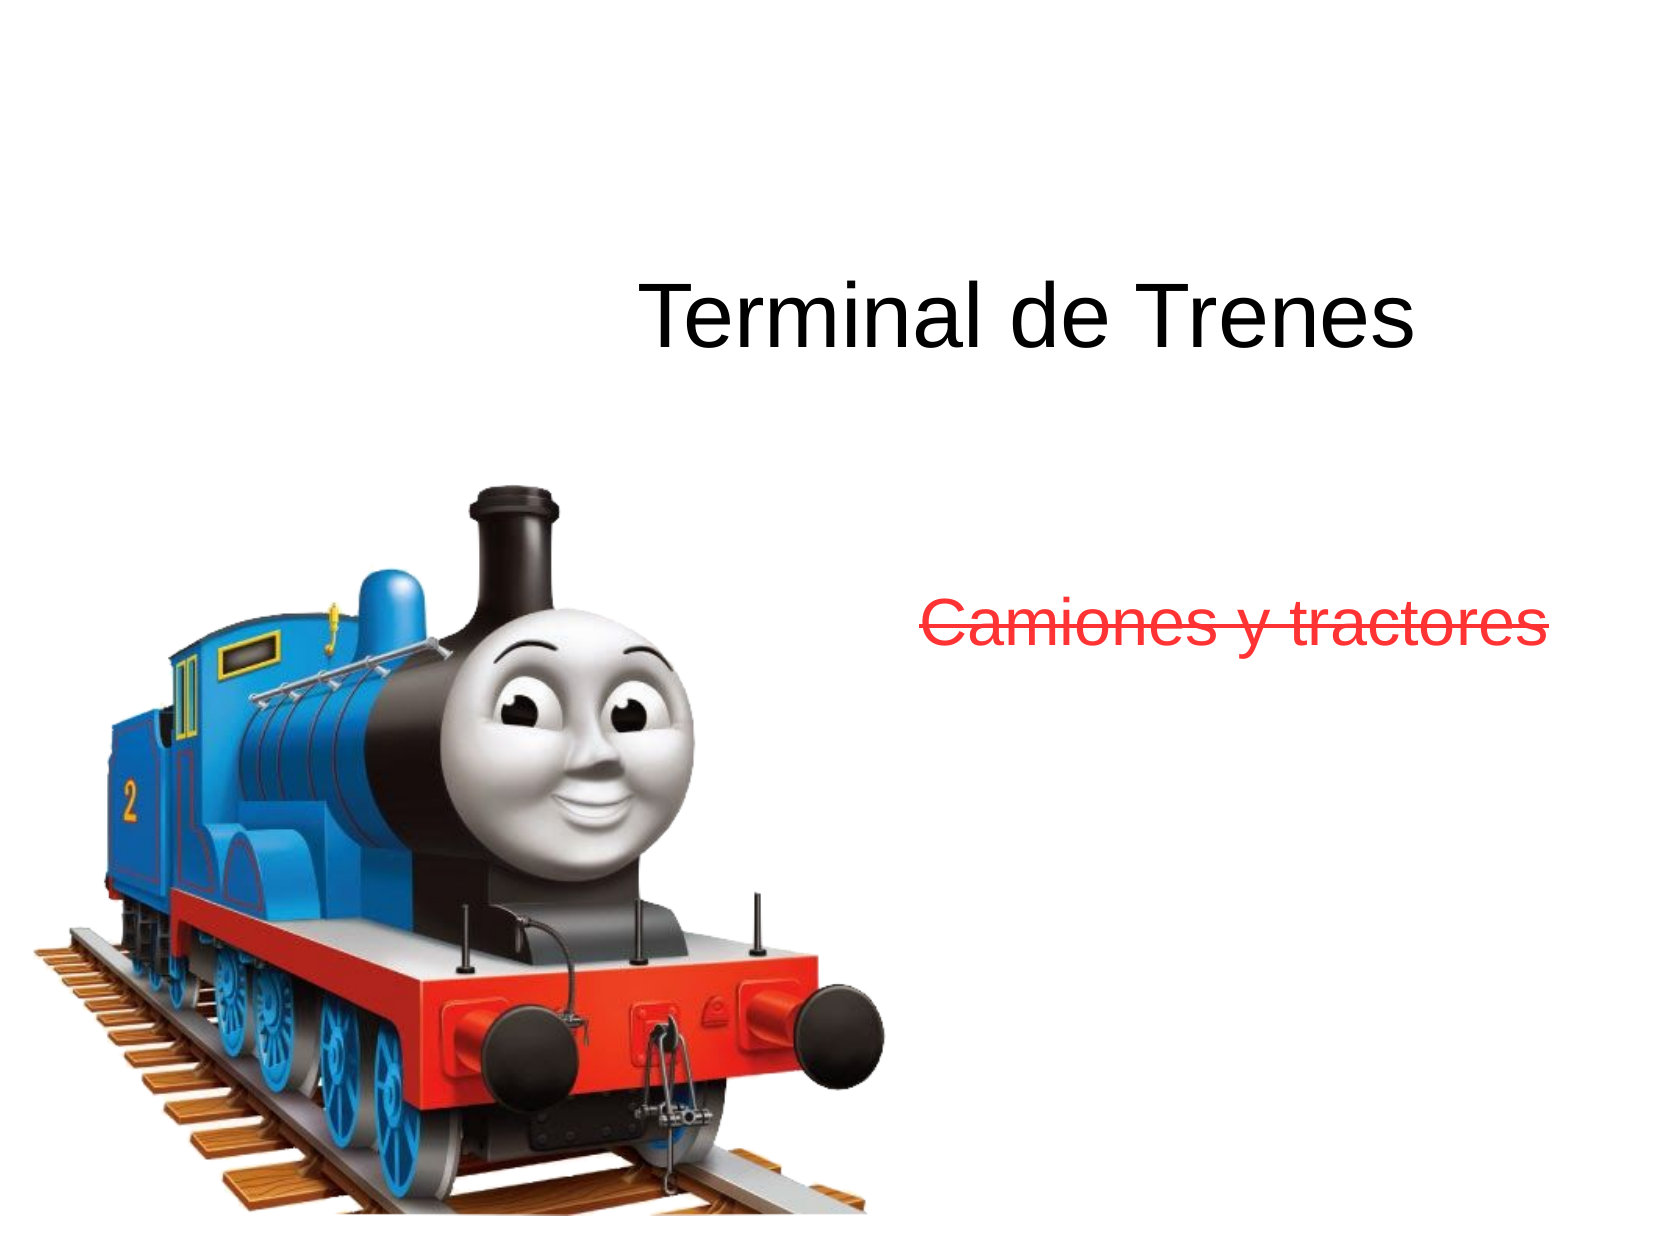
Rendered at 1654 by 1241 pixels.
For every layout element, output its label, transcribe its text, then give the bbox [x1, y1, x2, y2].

picture [31, 484, 886, 1216]
subtitle Camiones y tractores [886, 551, 1630, 768]
title Terminal de Trenes [283, 212, 1654, 420]
